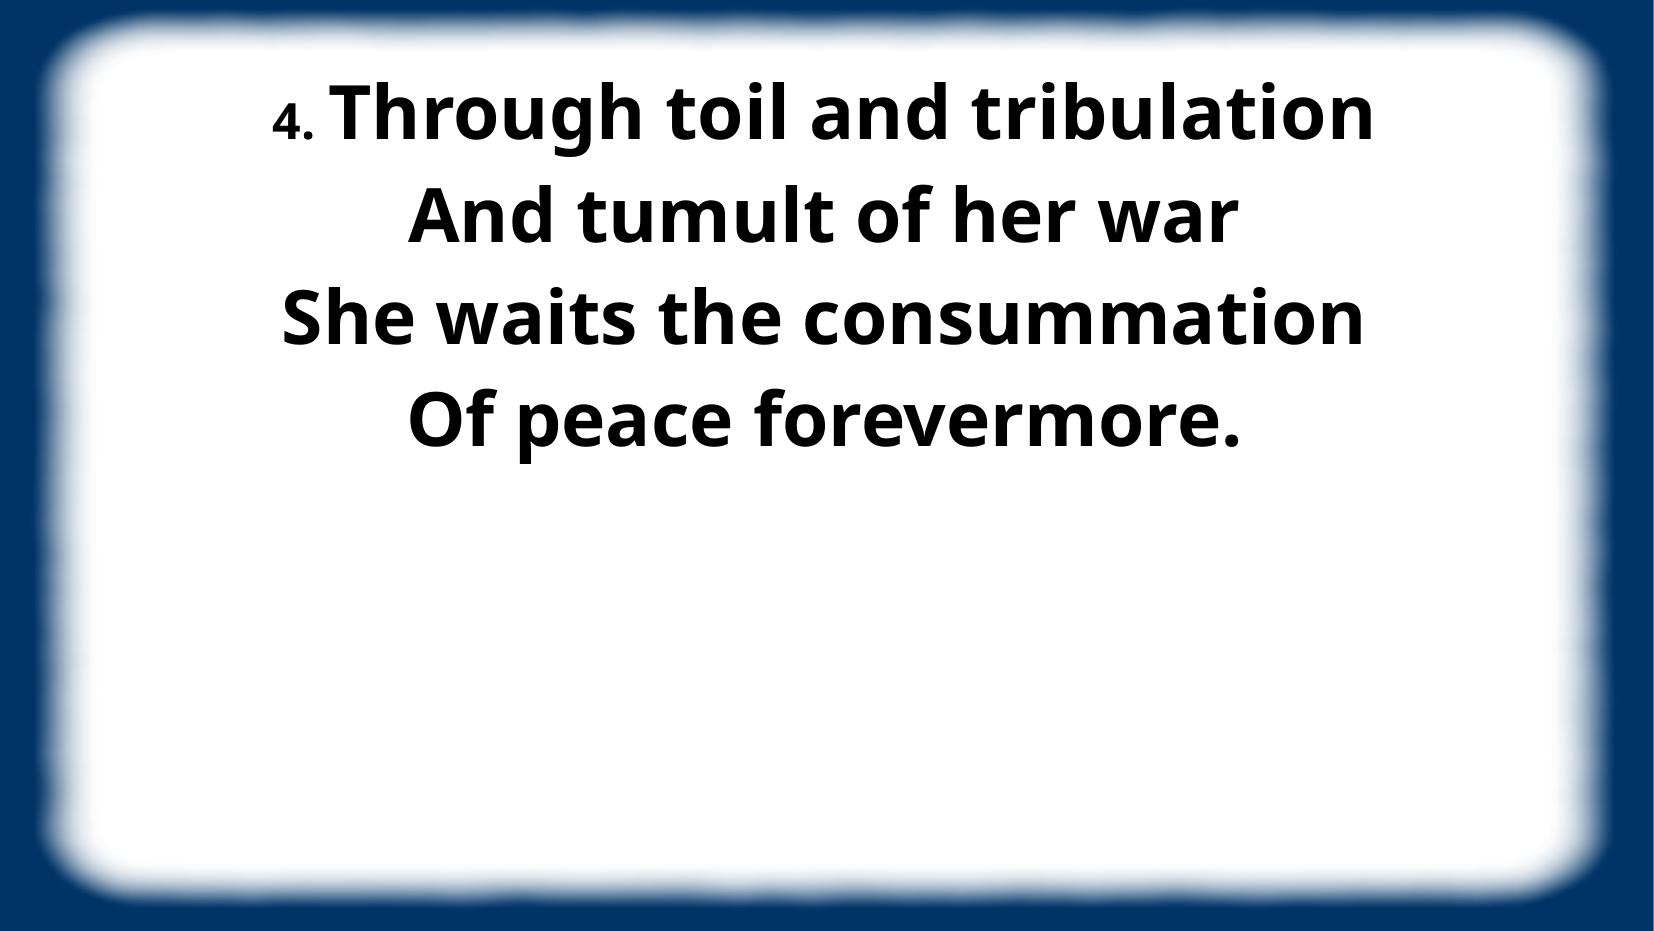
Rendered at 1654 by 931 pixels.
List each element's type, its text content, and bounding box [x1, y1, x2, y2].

text_box 4. Through toil and tribulation And tumult of her war She waits the consummation Of peace forevermore. [90, 52, 1561, 467]
picture [0, 0, 1654, 931]
